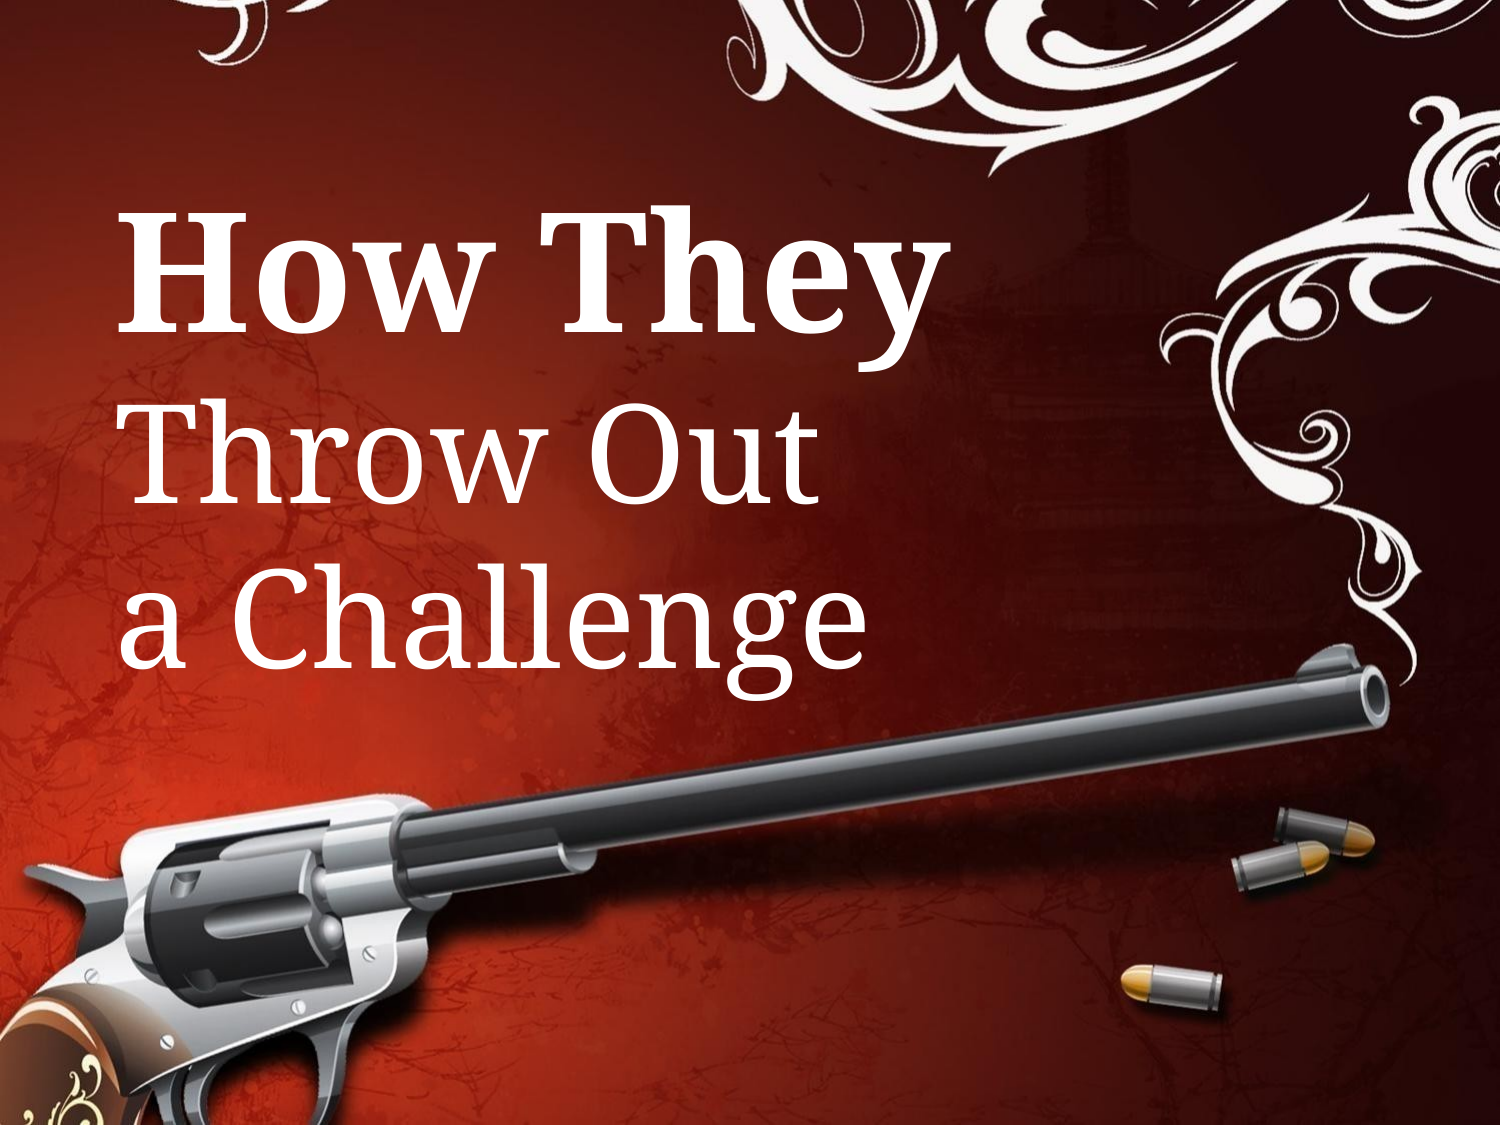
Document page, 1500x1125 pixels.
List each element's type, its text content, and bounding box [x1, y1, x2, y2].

picture [0, 0, 1500, 1125]
title How They Throw Out a Challenge [99, 207, 1422, 704]
